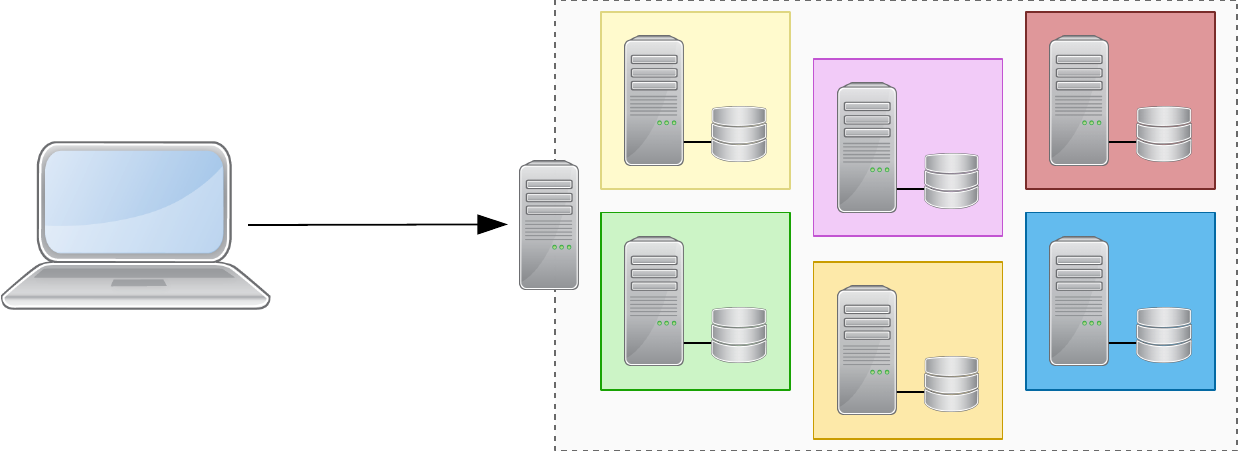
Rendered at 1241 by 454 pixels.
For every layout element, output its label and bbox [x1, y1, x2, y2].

picture [924, 153, 979, 210]
picture [1136, 106, 1192, 162]
picture [711, 106, 767, 162]
picture [1049, 35, 1109, 166]
picture [711, 307, 767, 363]
text_box [555, 0, 1238, 451]
picture [624, 236, 684, 366]
picture [0, 129, 282, 322]
picture [924, 356, 979, 412]
picture [624, 35, 684, 166]
picture [519, 160, 579, 290]
picture [837, 285, 897, 415]
picture [1136, 307, 1192, 363]
picture [837, 82, 897, 213]
picture [1049, 236, 1109, 366]
